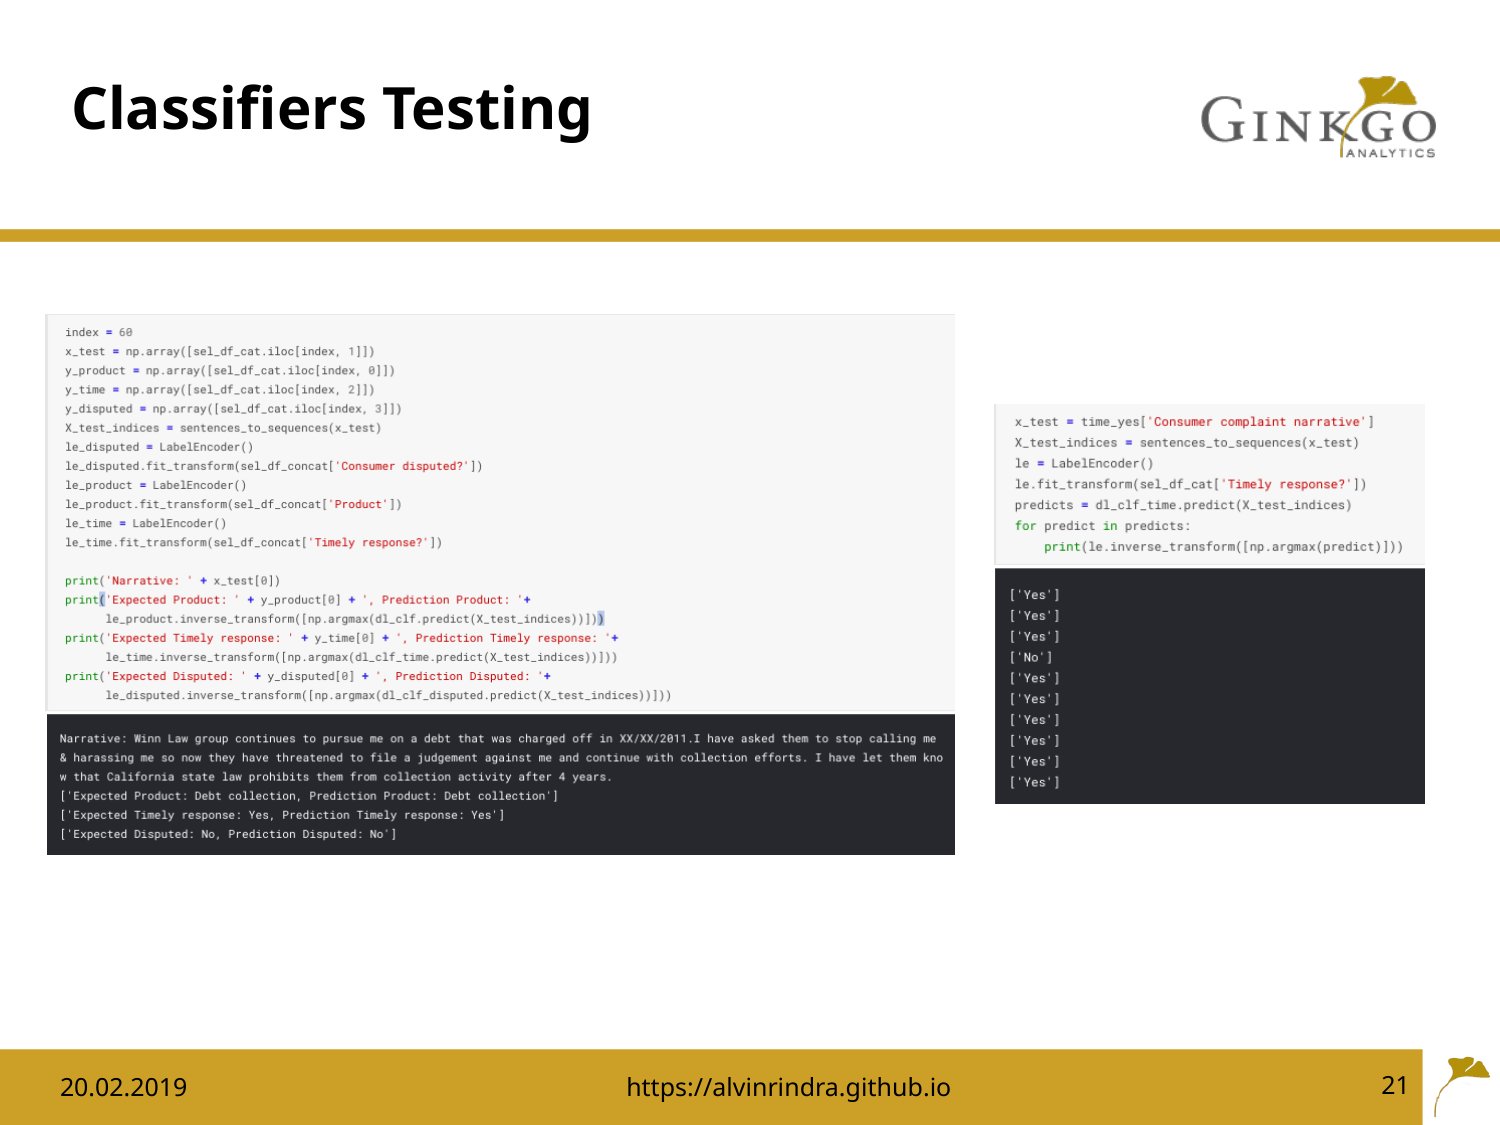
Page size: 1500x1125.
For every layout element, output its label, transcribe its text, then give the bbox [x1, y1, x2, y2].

list Classifiers Testing [71, 71, 1066, 255]
list [60, 289, 1425, 1081]
picture [0, 0, 1500, 1125]
text_box 20.02.2019 [60, 1056, 266, 1117]
text_box <number> [1196, 1056, 1425, 1117]
text_box https://alvinrindra.github.io [266, 1056, 993, 1117]
